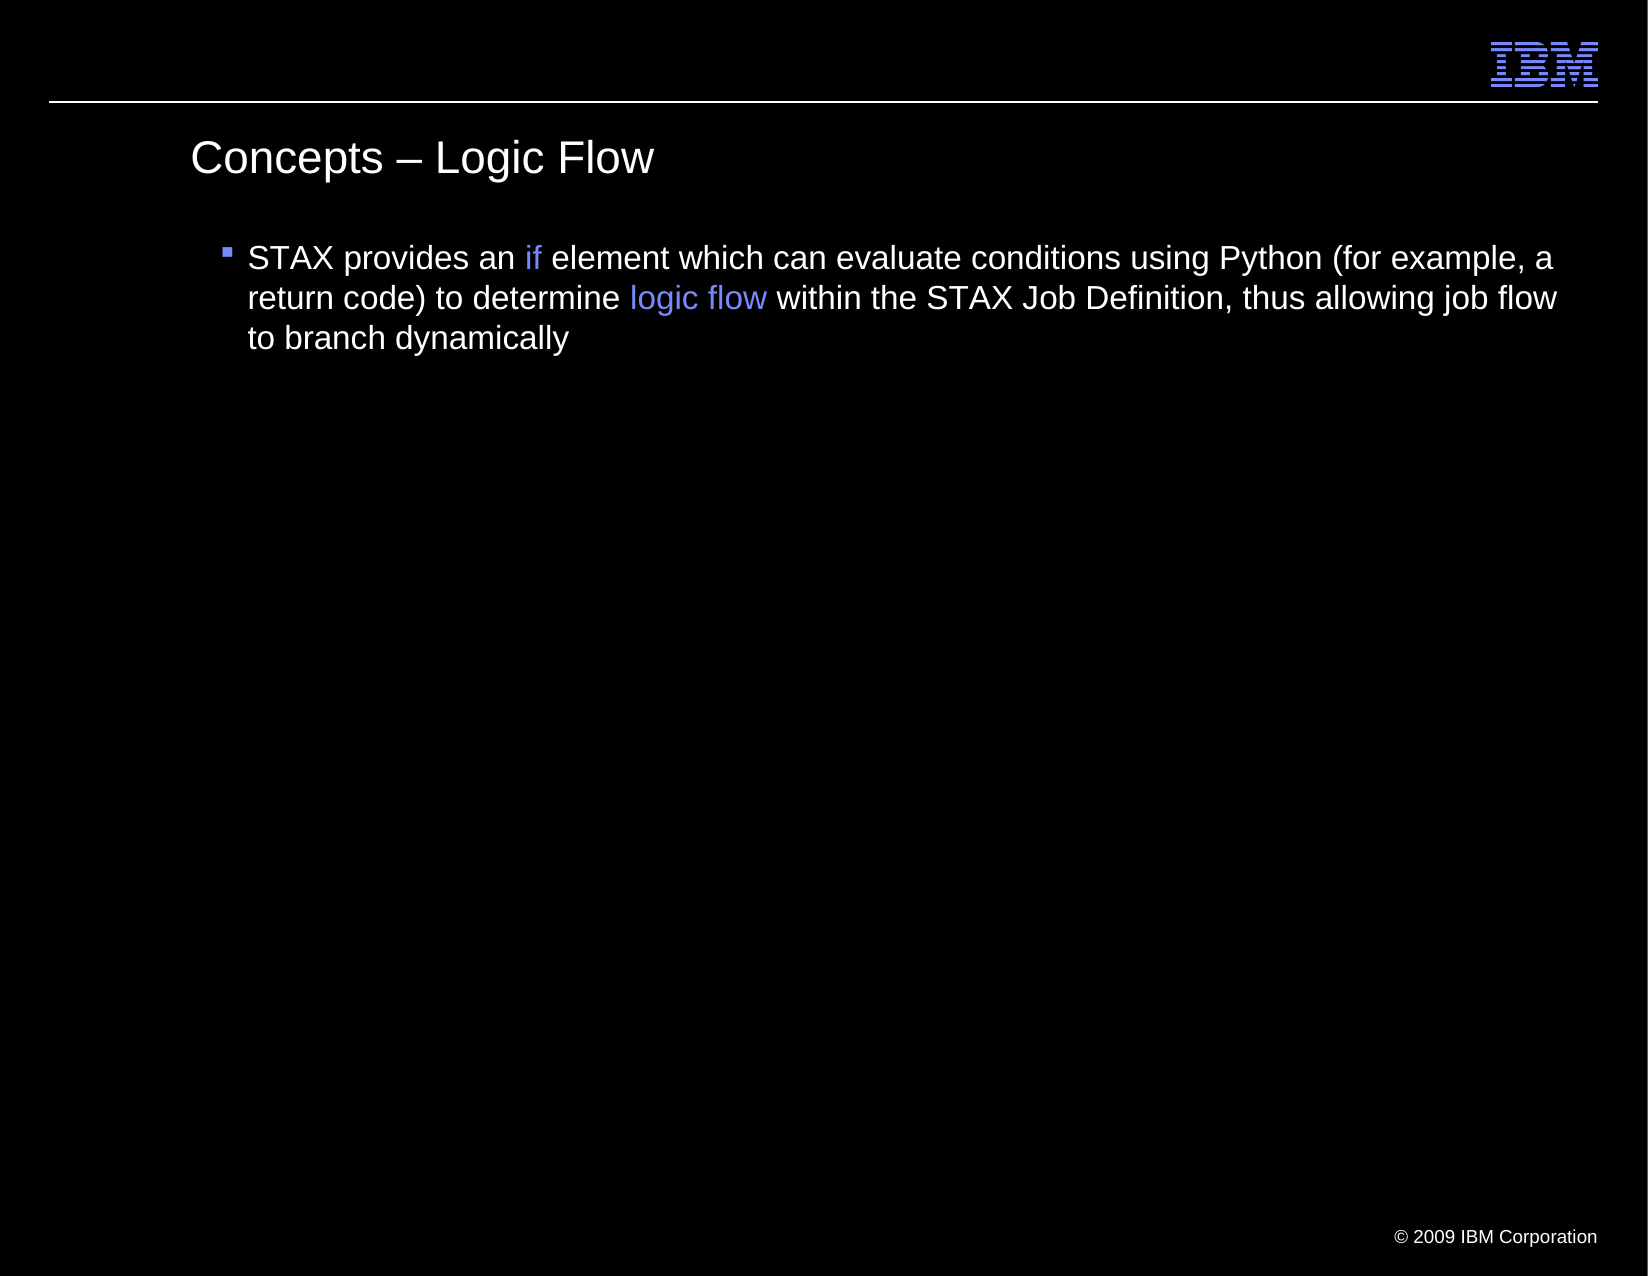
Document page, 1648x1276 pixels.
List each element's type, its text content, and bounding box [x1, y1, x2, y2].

text_box STAX provides an if element which can evaluate conditions using Python (for example, a return code) to determine logic flow within the STAX Job Definition, thus allowing job flow to branch dynamically [219, 236, 1570, 357]
picture [1491, 42, 1598, 87]
title Concepts – Logic Flow [173, 125, 1648, 219]
